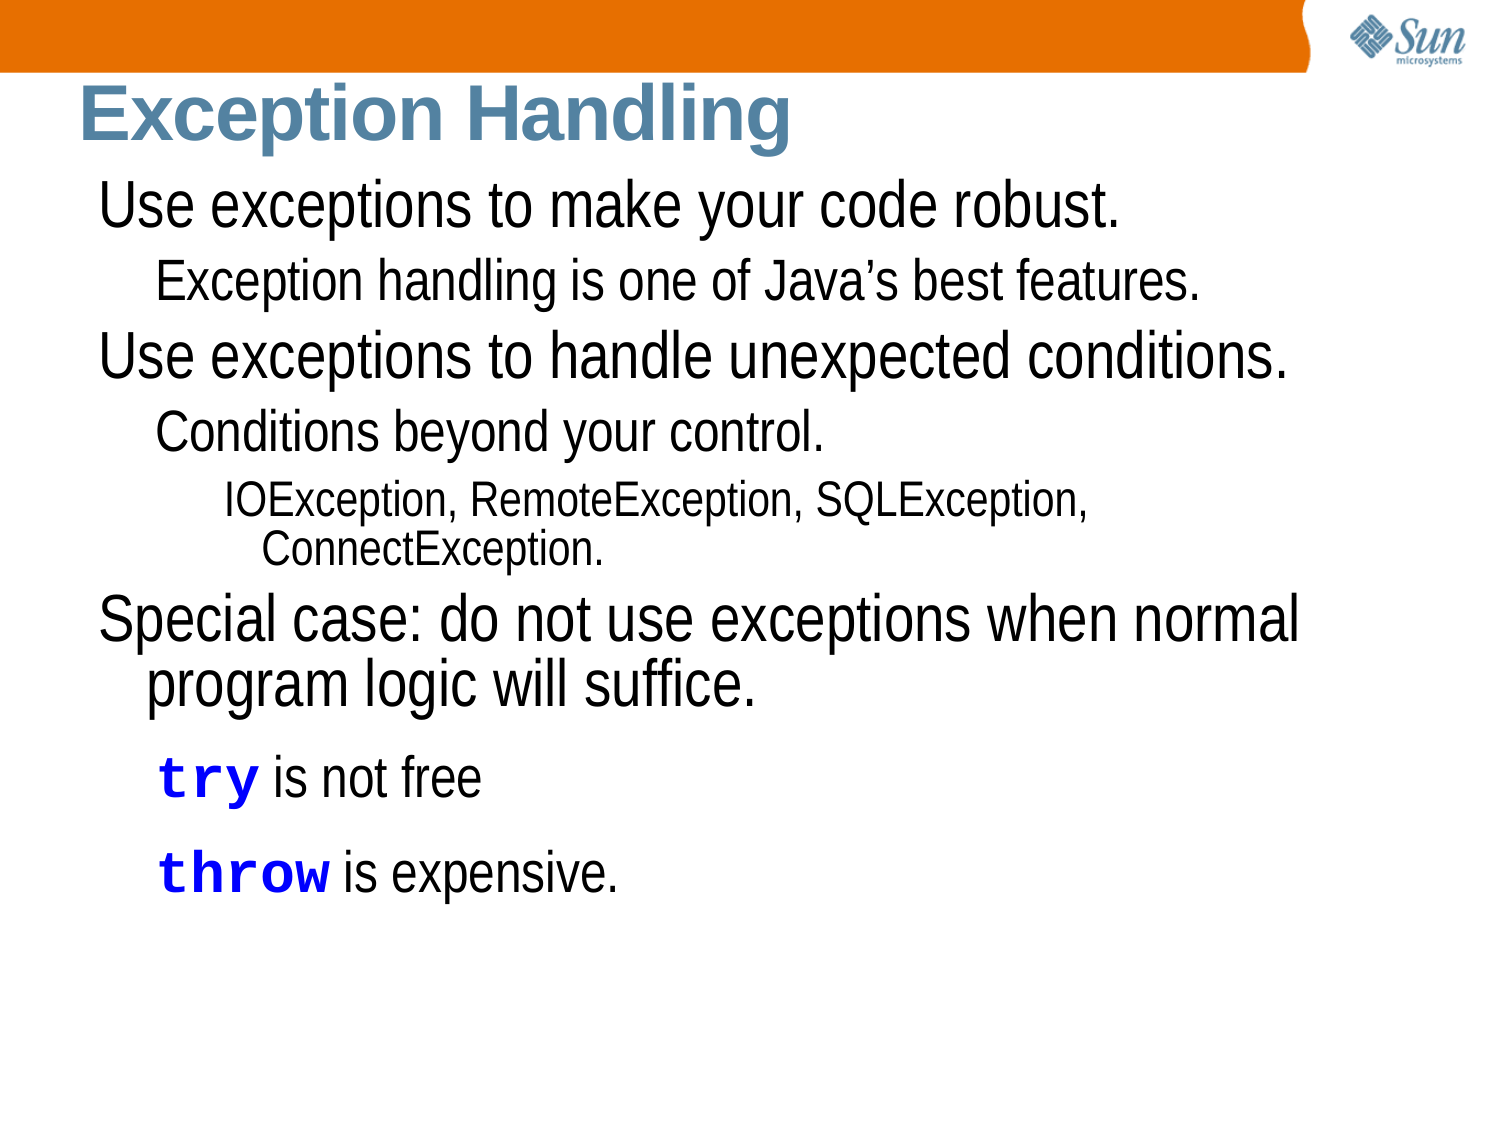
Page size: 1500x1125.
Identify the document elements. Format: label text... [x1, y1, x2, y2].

list Use exceptions to make your code robust. Exception handling is one of Java’s best features. Use exceptions to handle unexpected conditions. Conditions beyond your control. IOException, RemoteException, SQLException, ConnectException. Special case: do not use exceptions when normal program logic will suffice. try is not free throw is expensive. [63, 167, 1435, 1094]
title Exception Handling [78, 76, 1441, 183]
picture [0, 0, 1500, 75]
